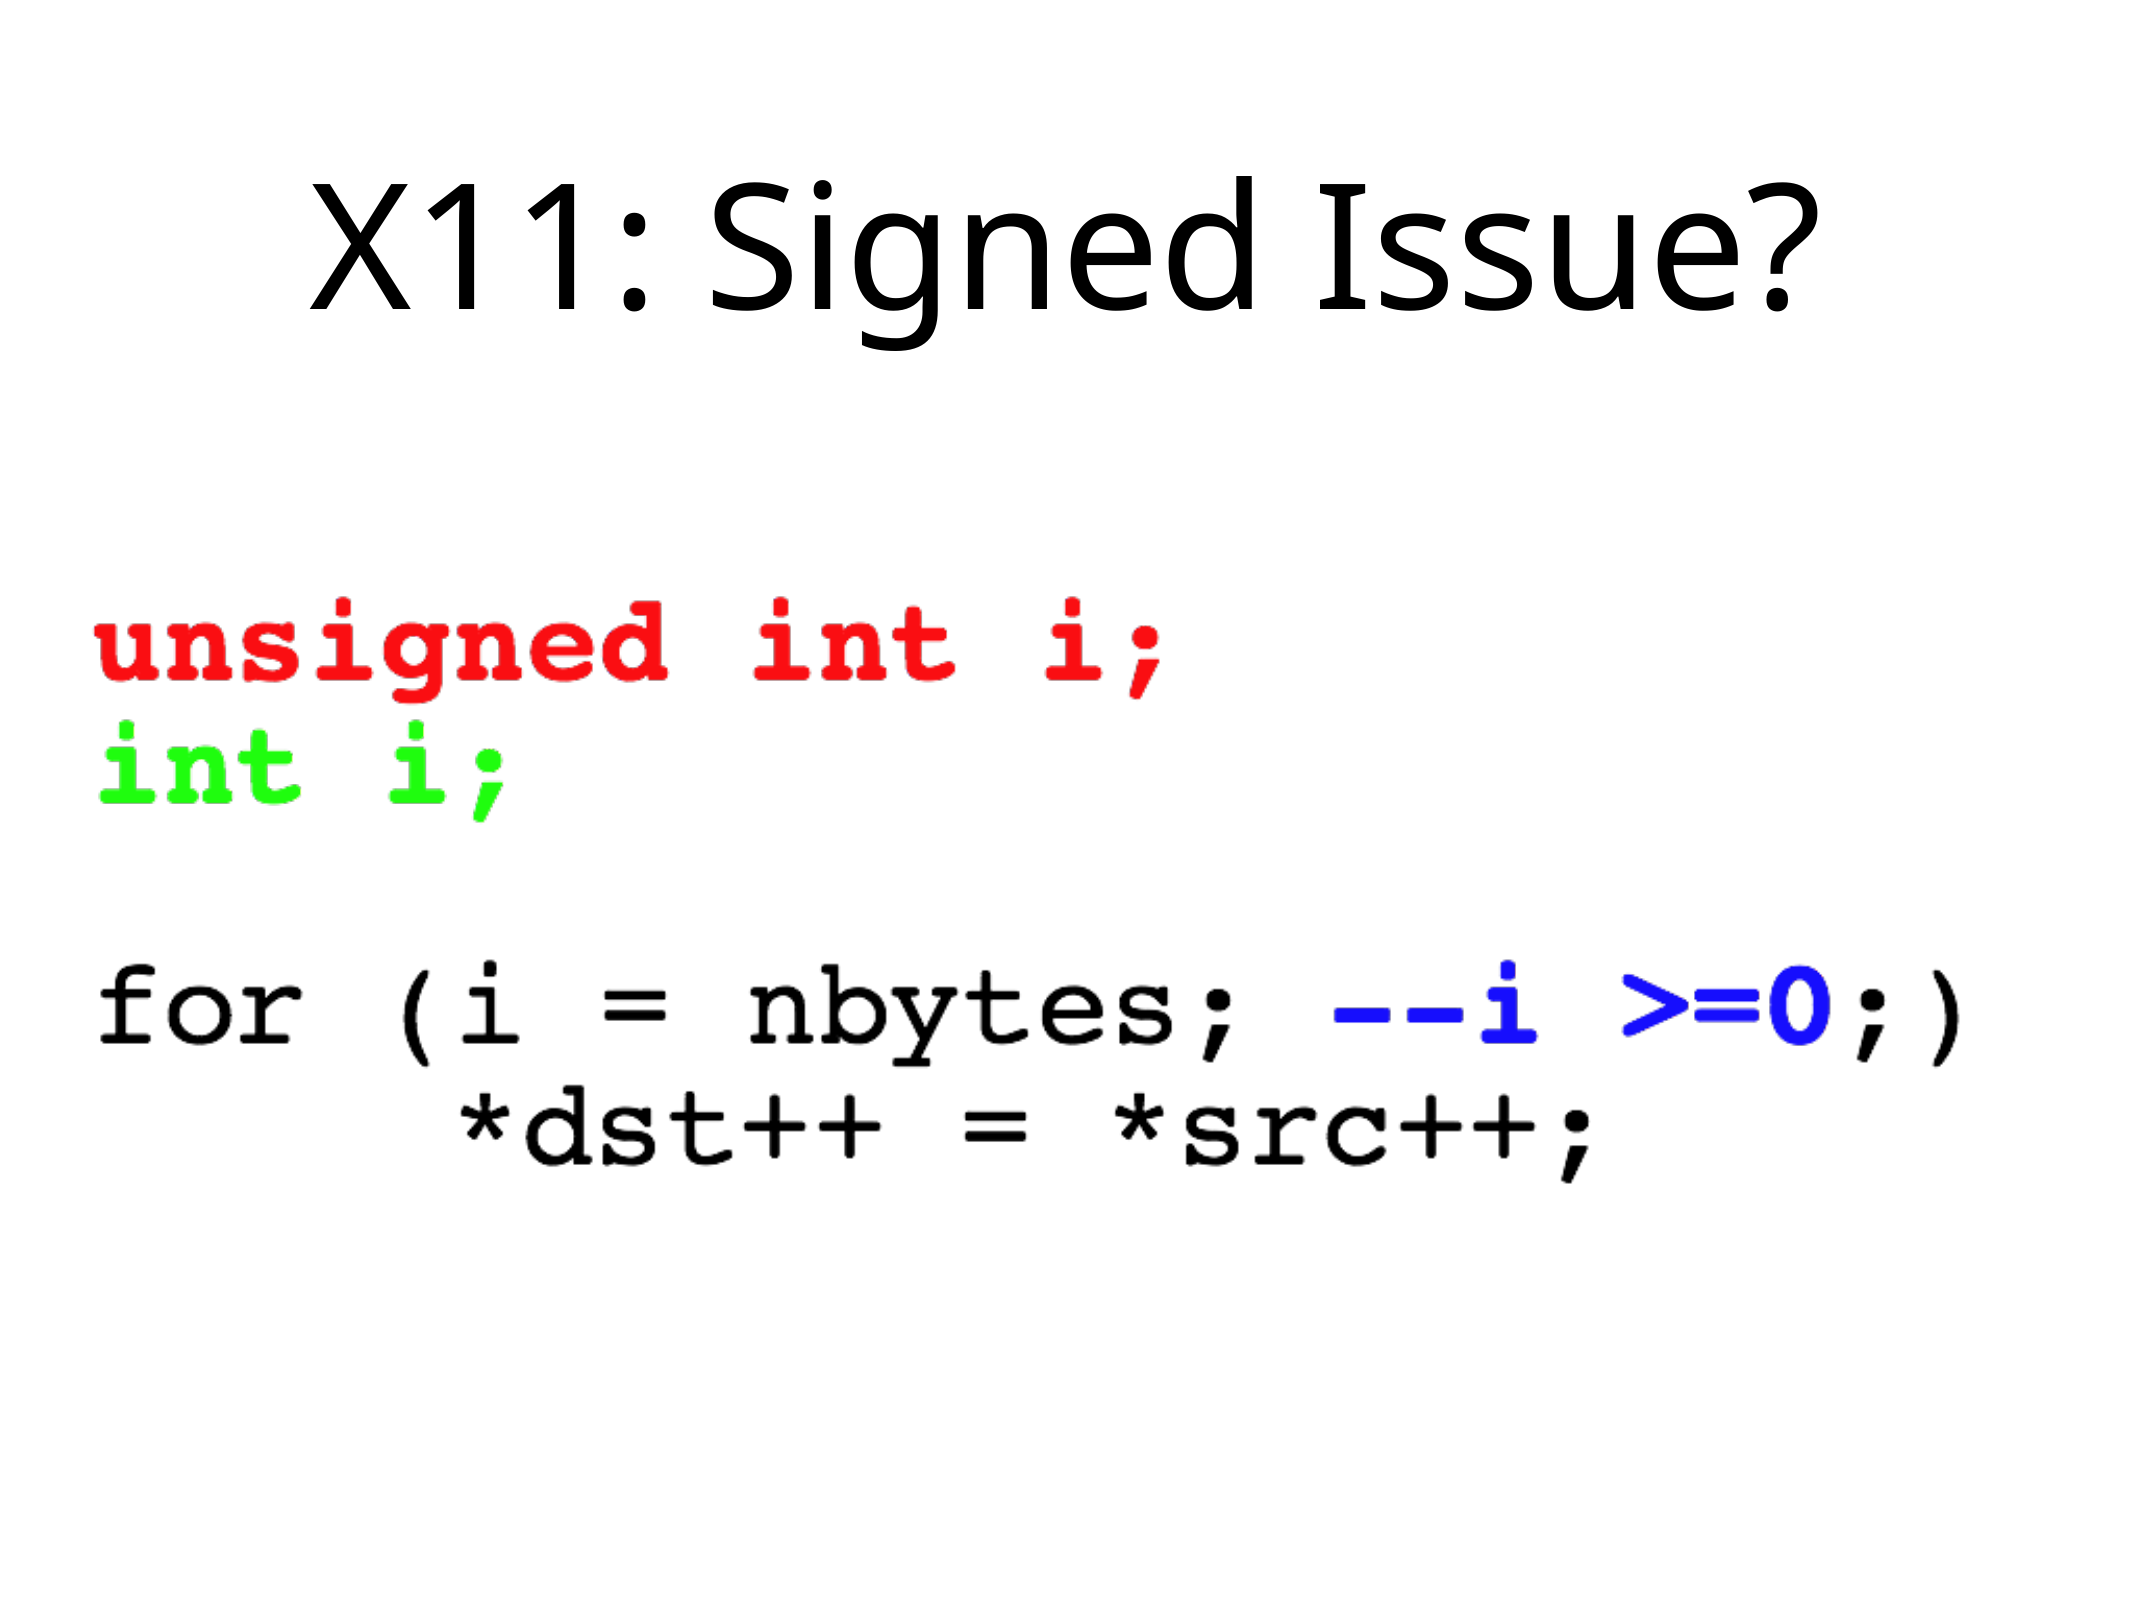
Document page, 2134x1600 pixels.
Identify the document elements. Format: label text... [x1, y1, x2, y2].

title X11: Signed Issue? [208, 41, 1925, 442]
picture [72, 591, 2134, 1261]
